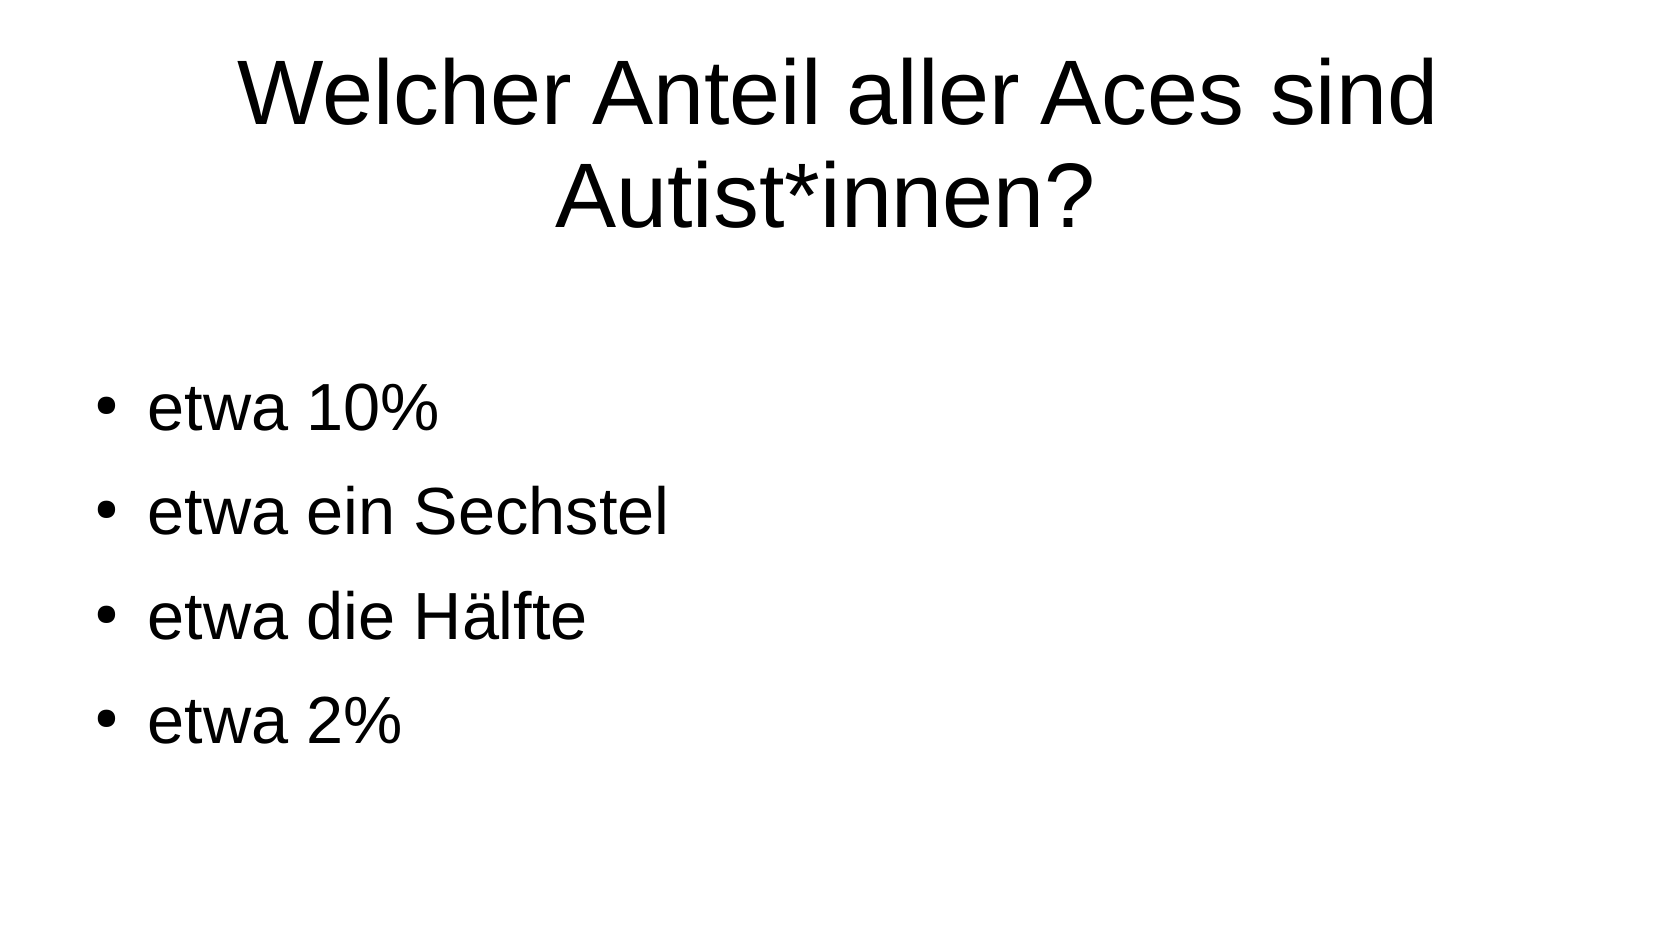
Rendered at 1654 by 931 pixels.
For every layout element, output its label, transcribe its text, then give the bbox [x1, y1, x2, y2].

list etwa 10% etwa ein Sechstel etwa die Hälfte etwa 2% [76, 265, 1565, 776]
title Welcher Anteil aller Aces sind Autist*innen? [11, 41, 1654, 247]
